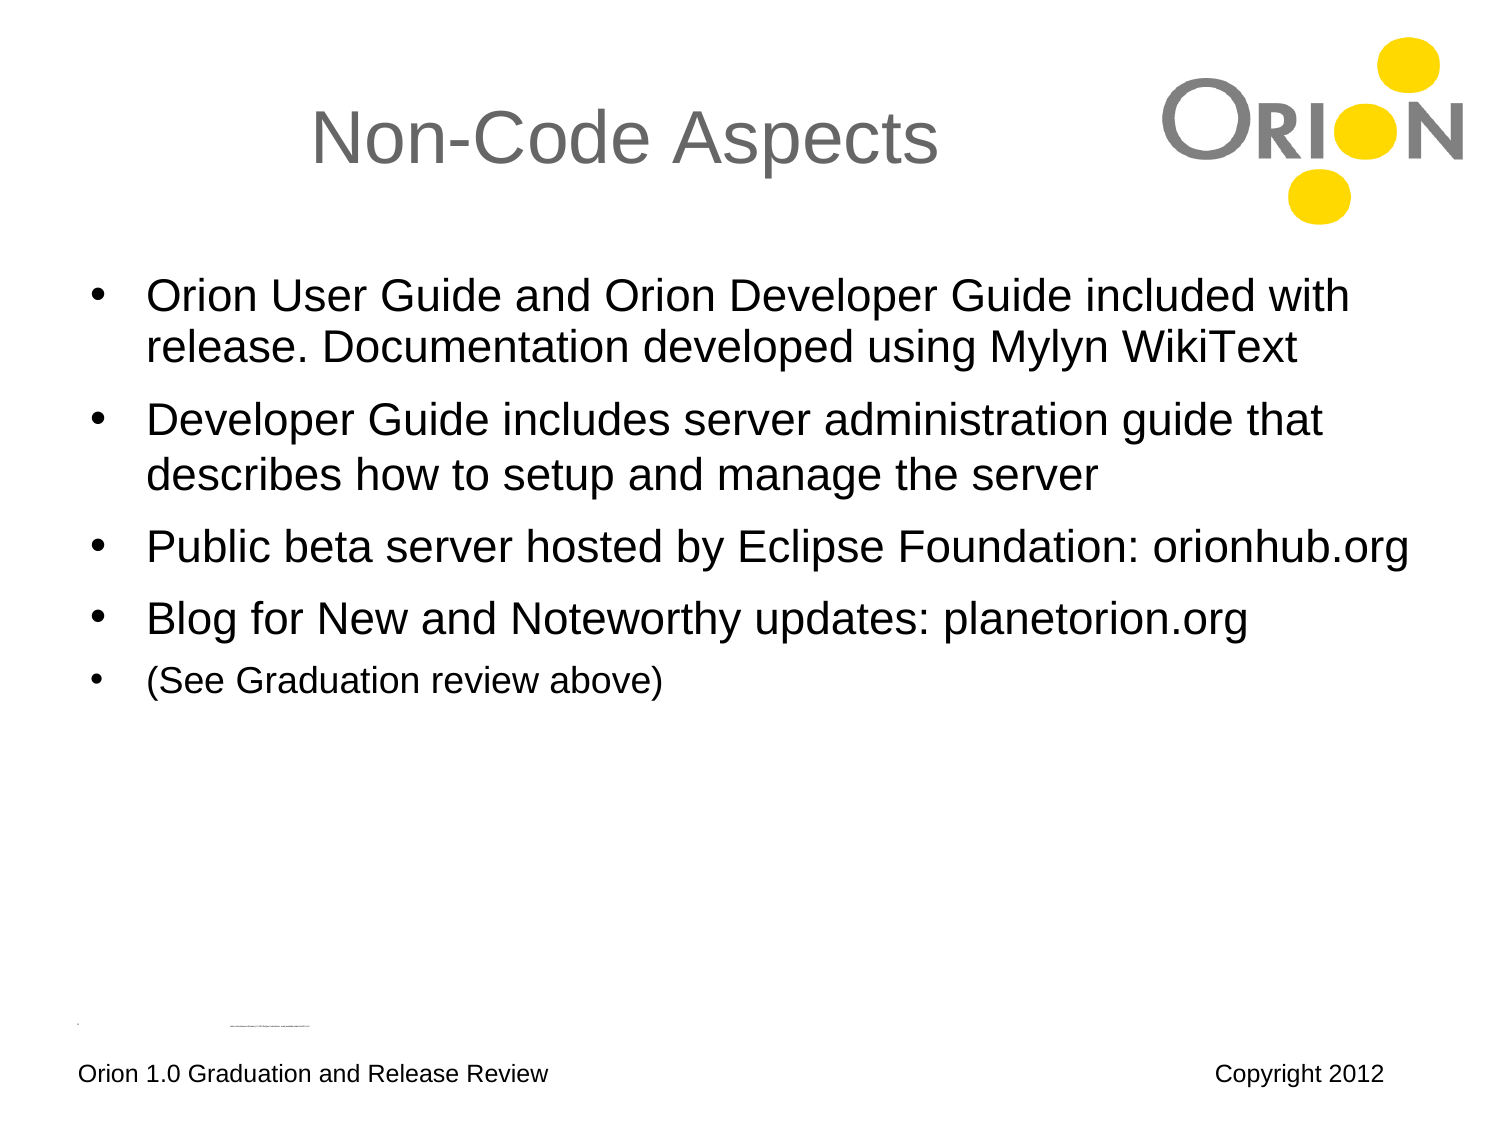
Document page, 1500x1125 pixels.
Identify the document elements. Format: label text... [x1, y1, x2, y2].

picture [1162, 37, 1463, 225]
list Orion User Guide and Orion Developer Guide included with release. Documentation developed using Mylyn WikiText Developer Guide includes server administration guide that describes how to setup and manage the server Public beta server hosted by Eclipse Foundation: orionhub.org Blog for New and Noteworthy updates: planetorion.org (See Graduation review above) [75, 262, 1463, 1006]
title Non-Code Aspects [74, 45, 1176, 233]
